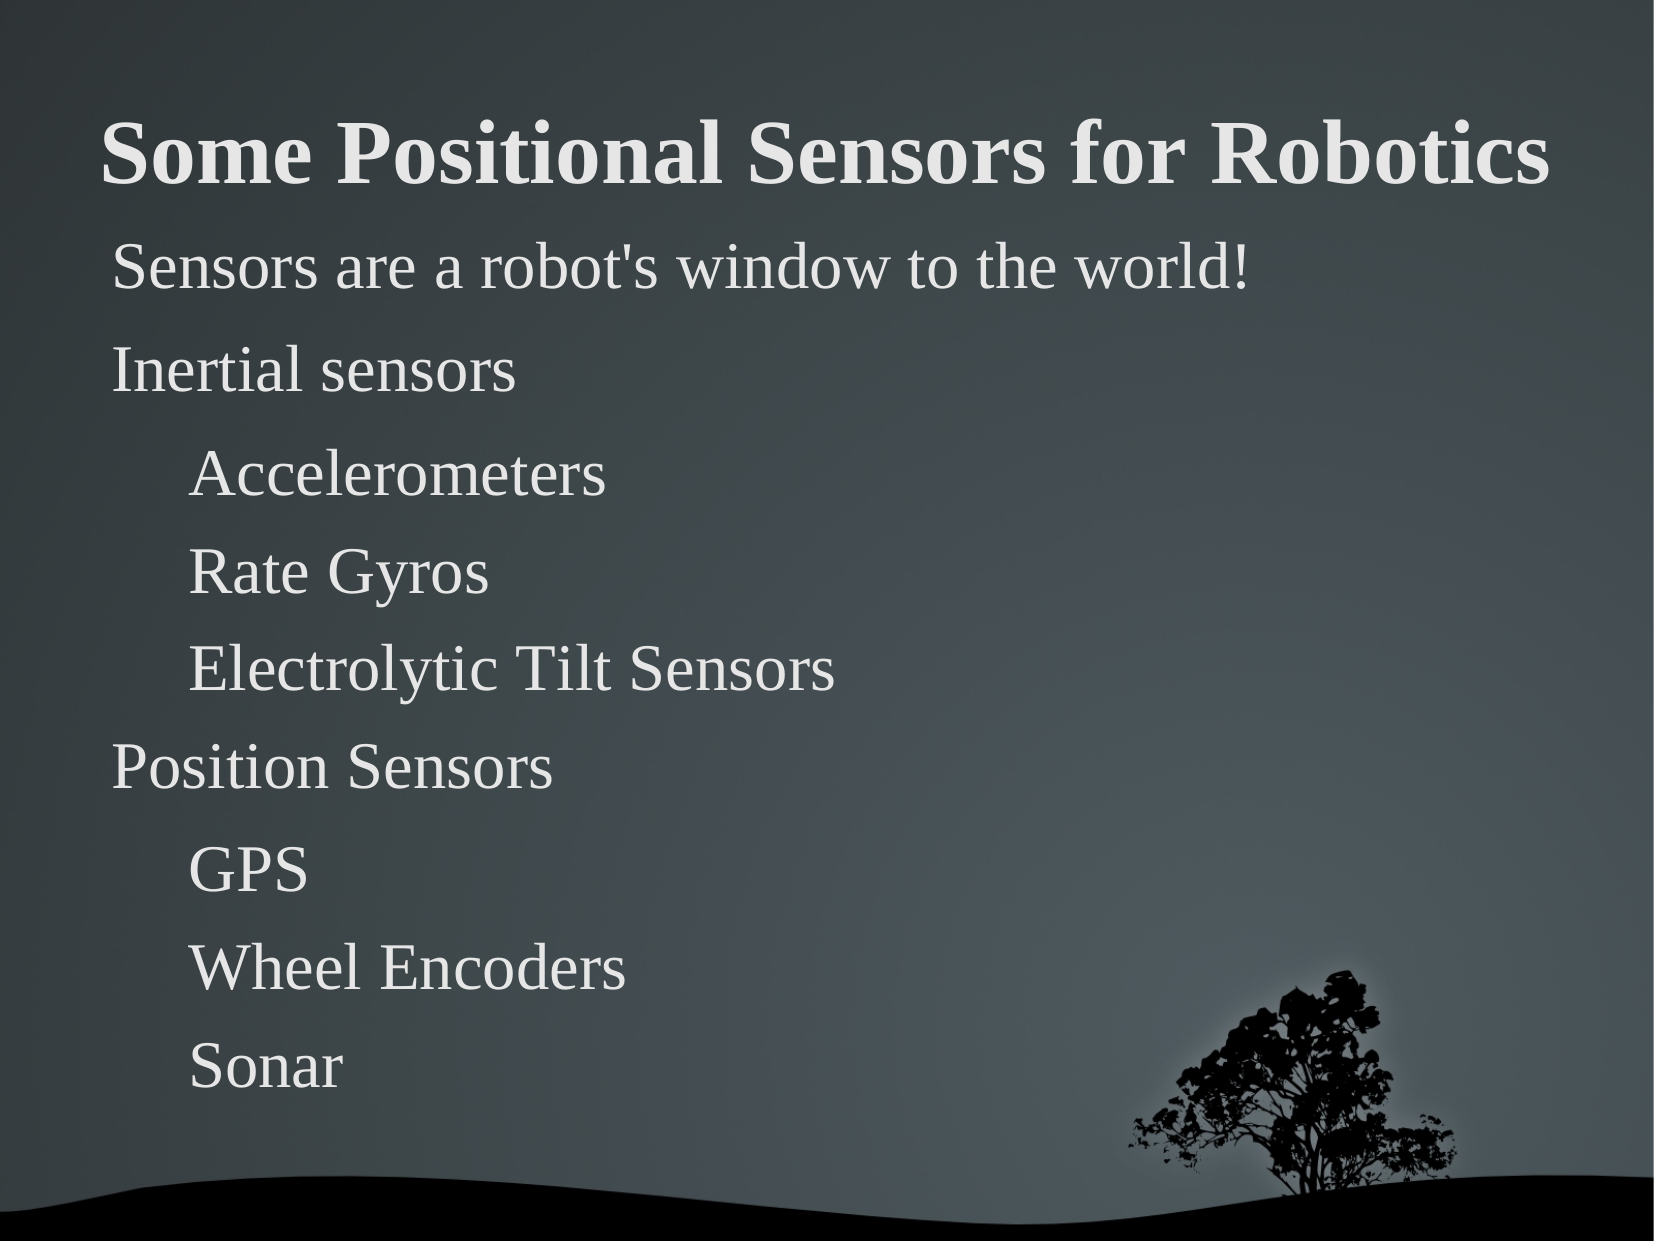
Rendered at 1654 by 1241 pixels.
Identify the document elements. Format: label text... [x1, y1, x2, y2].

list Sensors are a robot's window to the world! Inertial sensors Accelerometers Rate Gyros Electrolytic Tilt Sensors Position Sensors GPS Wheel Encoders Sonar [93, 228, 1582, 1102]
title Some Positional Sensors for Robotics [82, 49, 1571, 257]
picture [0, 0, 1654, 1241]
